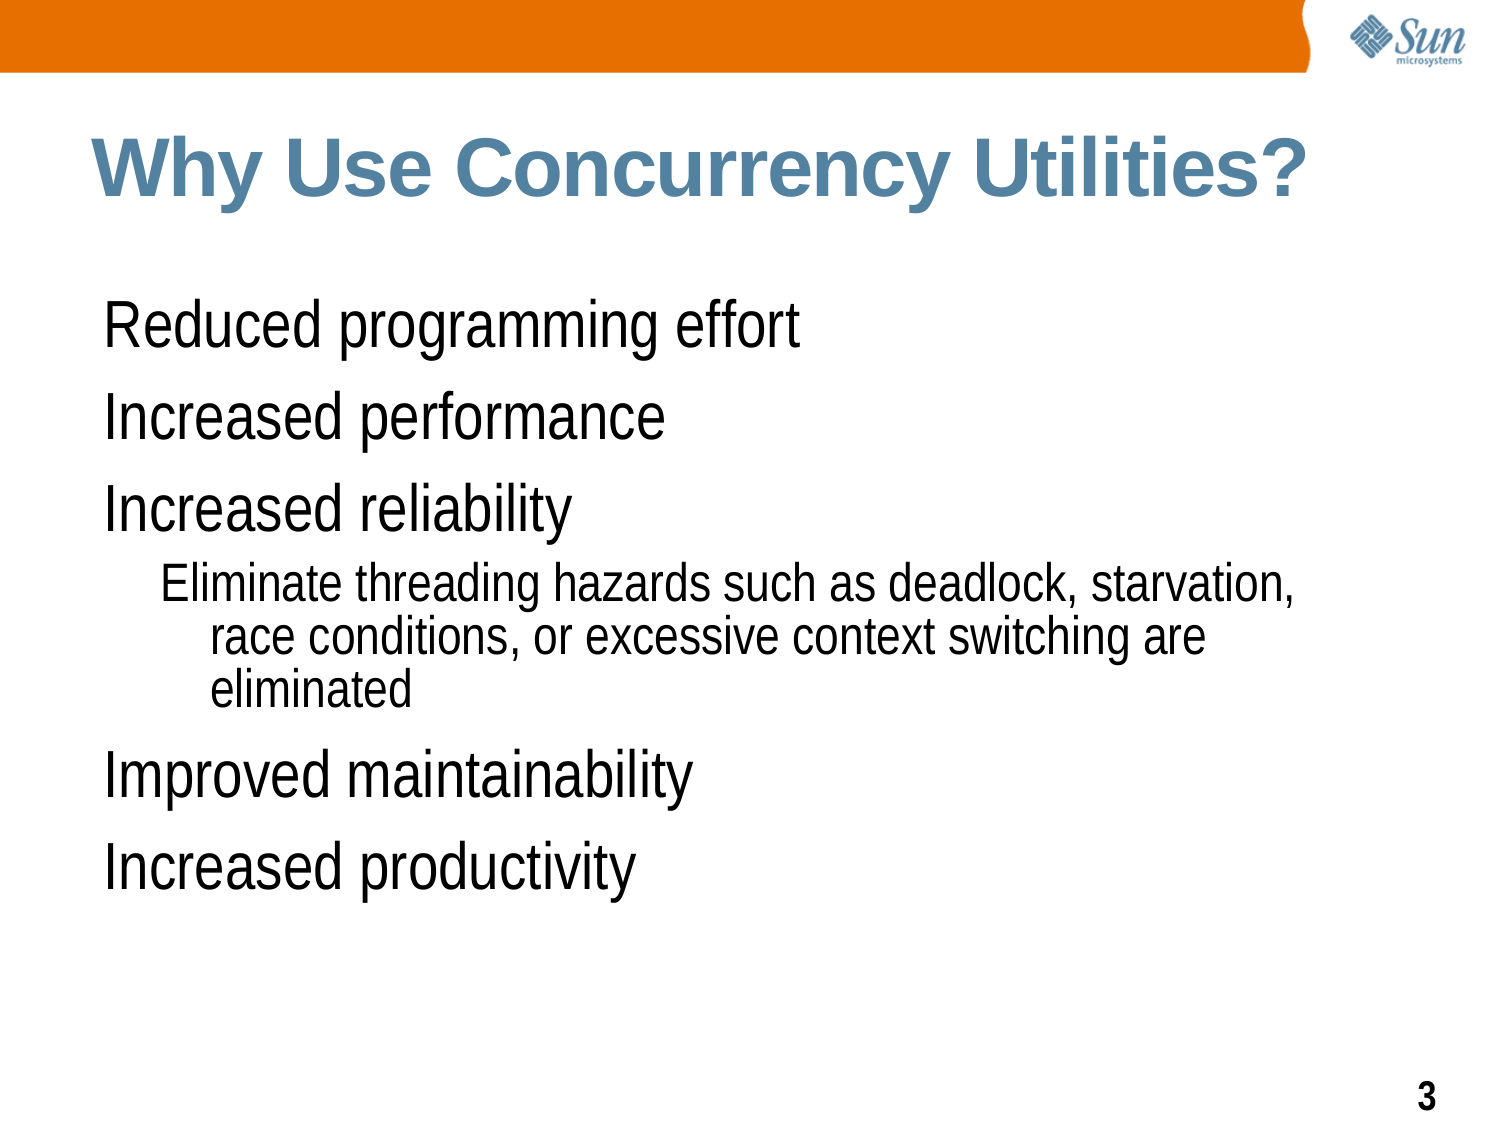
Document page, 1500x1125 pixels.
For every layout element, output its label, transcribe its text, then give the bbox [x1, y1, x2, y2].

picture [0, 0, 1500, 75]
list Reduced programming effort Increased performance Increased reliability Eliminate threading hazards such as deadlock, starvation, race conditions, or excessive context switching are eliminated Improved maintainability Increased productivity [84, 294, 1366, 1092]
title Why Use Concurrency Utilities? [91, 129, 1454, 271]
